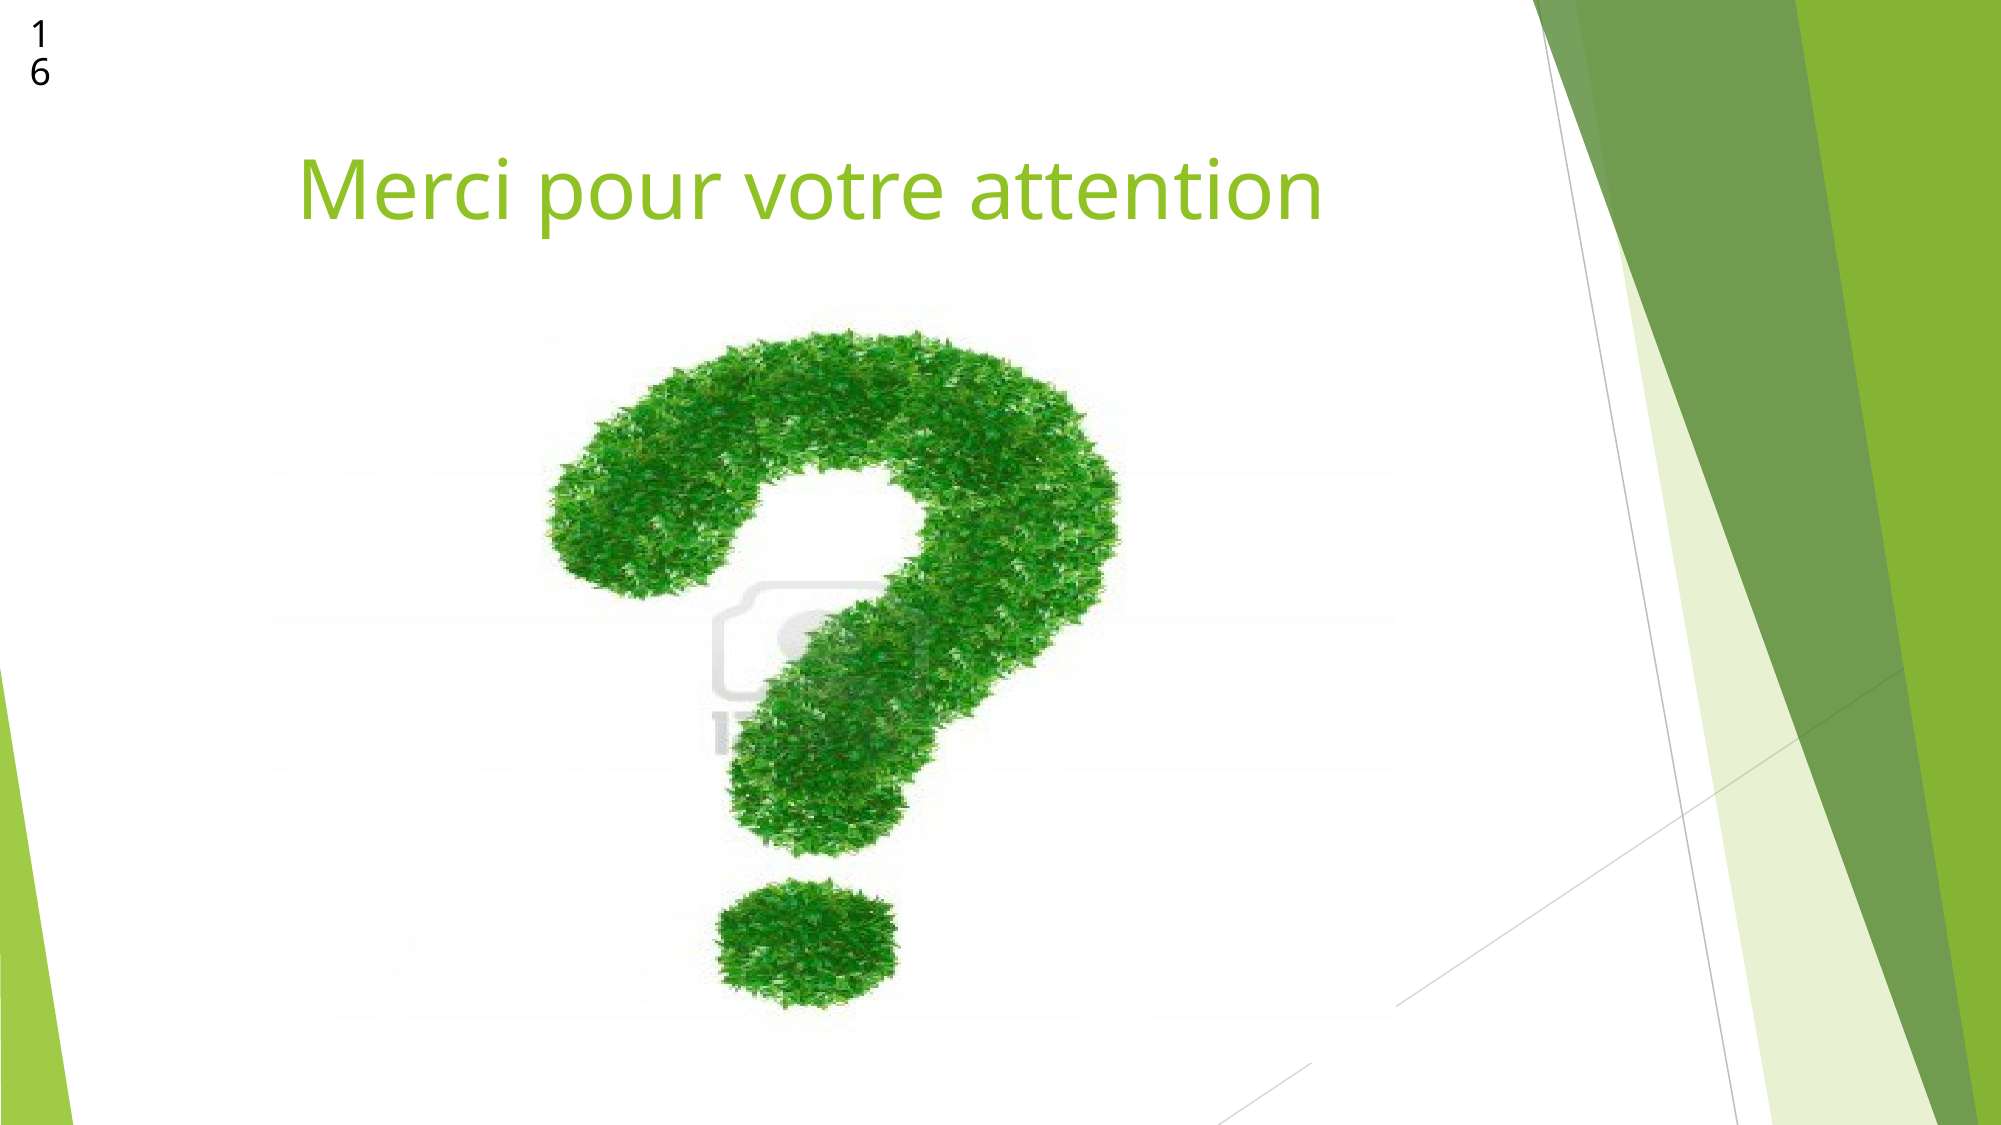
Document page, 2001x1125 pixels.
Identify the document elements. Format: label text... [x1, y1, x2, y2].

picture [270, 272, 1396, 1063]
text_box Merci pour votre attention [106, 27, 1518, 244]
